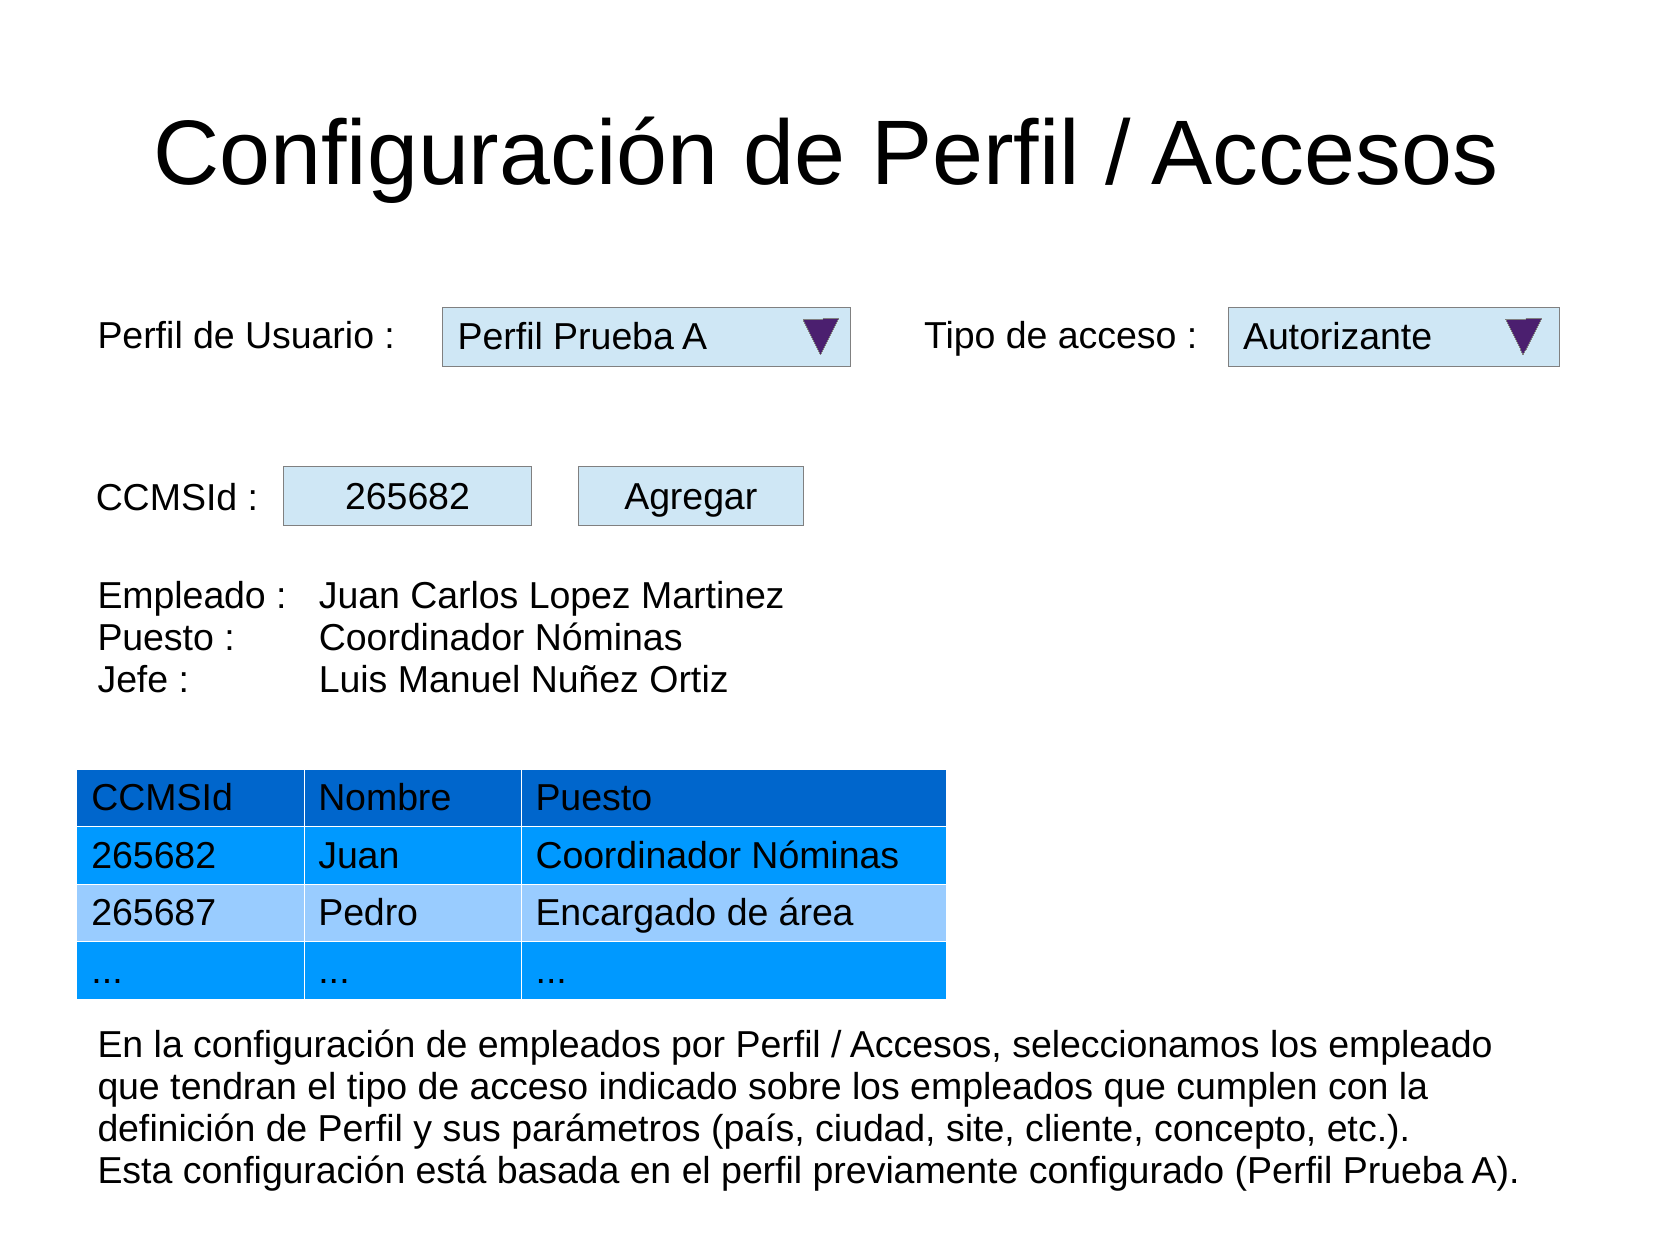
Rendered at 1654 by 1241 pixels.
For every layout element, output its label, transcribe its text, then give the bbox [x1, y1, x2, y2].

title Configuración de Perfil / Accesos [82, 49, 1571, 257]
text_box Perfil Prueba A [442, 307, 851, 367]
text_box Perfil de Usuario : [82, 307, 461, 364]
table_cell 265682 [77, 827, 304, 884]
text_box Autorizante [1228, 307, 1560, 367]
text_box CCMSId : [59, 468, 284, 526]
text_box [803, 318, 839, 355]
text_box [1505, 318, 1542, 355]
text_box En la configuración de empleados por Perfil / Accesos, seleccionamos los empleado que tendran el tipo de acceso indicado sobre los empleados que cumplen con la definición de Perfil y sus parámetros (país, ciudad, site, cliente, concepto, etc.). Esta configuración está basada en el perfil previamente configurado (Perfil Prueba A). [82, 1015, 1571, 1199]
table_cell ... [522, 942, 946, 999]
table_cell Juan [305, 827, 521, 884]
table_cell ... [305, 942, 521, 999]
table_cell Pedro [305, 885, 521, 941]
text_box Empleado : Juan Carlos Lopez Martinez Puesto : Coordinador Nóminas Jefe : Luis Manuel Nuñez Ortiz [82, 566, 1571, 750]
table_cell Encargado de área [522, 885, 946, 941]
text_box Agregar [578, 466, 804, 526]
table_header Nombre [305, 770, 521, 826]
text_box Tipo de acceso : [909, 307, 1247, 364]
table_cell ... [77, 942, 304, 999]
text_box 265682 [283, 466, 532, 526]
table_cell Coordinador Nóminas [522, 827, 946, 884]
table_header Puesto [522, 770, 946, 826]
table_header CCMSId [77, 770, 304, 826]
table_cell 265687 [77, 885, 304, 941]
